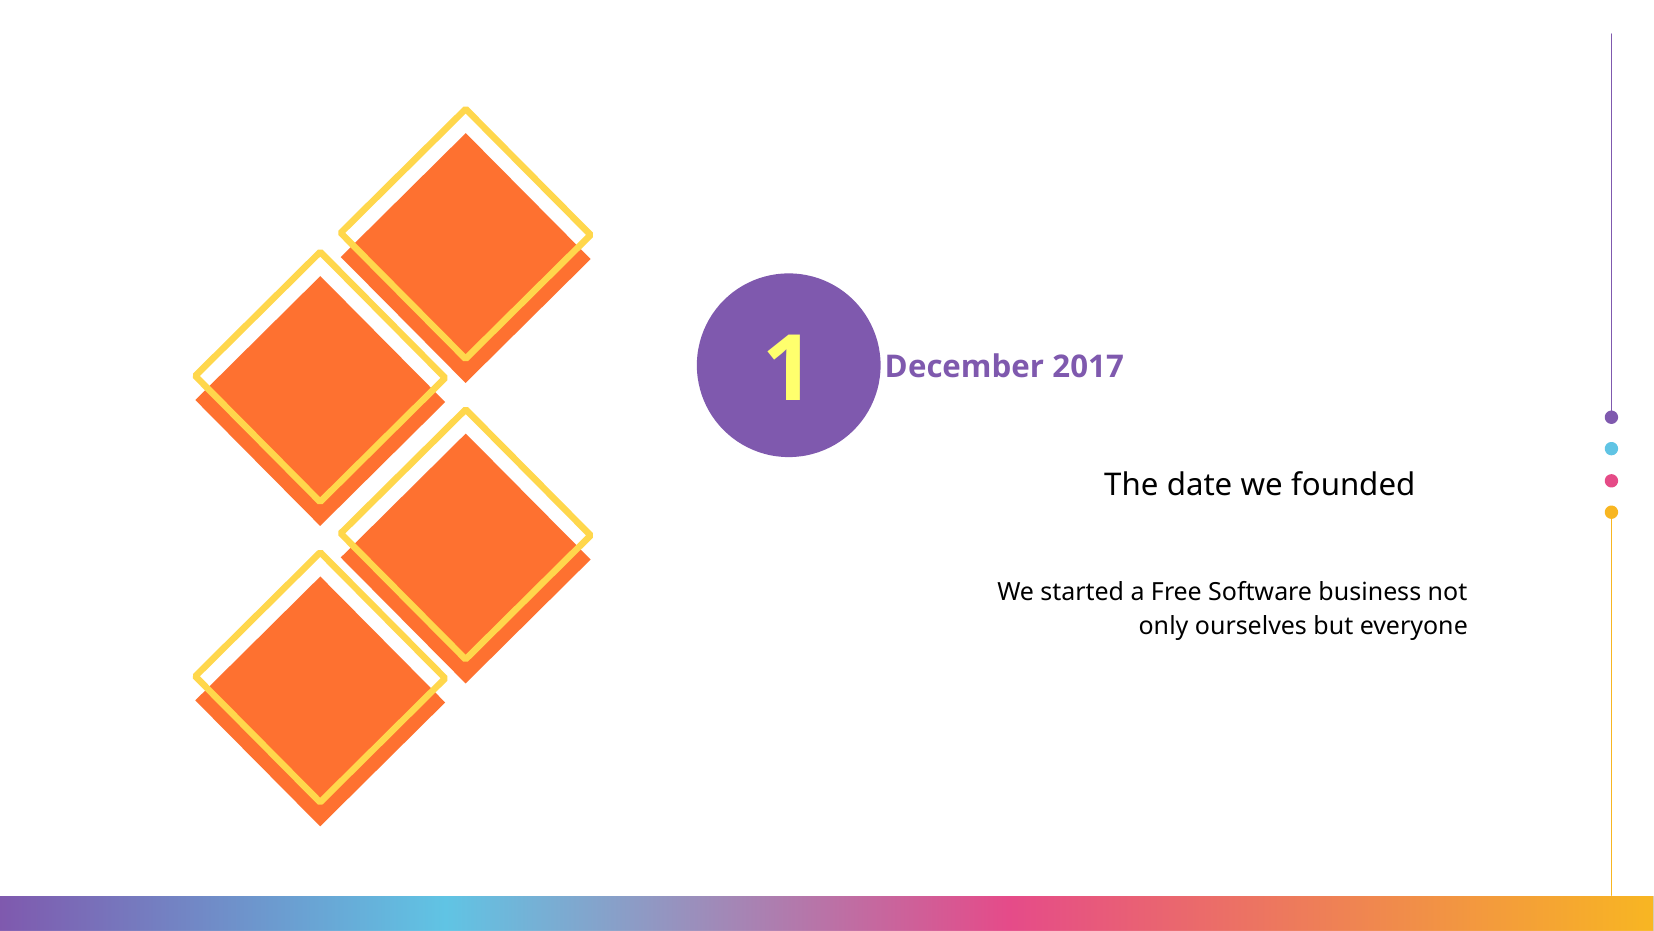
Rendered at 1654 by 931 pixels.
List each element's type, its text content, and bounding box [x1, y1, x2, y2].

title 22 December 2017 [840, 280, 1479, 451]
title The date we founded [1041, 417, 1479, 549]
picture [0, 896, 1654, 931]
text_box 1 [696, 273, 840, 458]
title We started a Free Software business not only ourselves but everyone [982, 519, 1469, 696]
